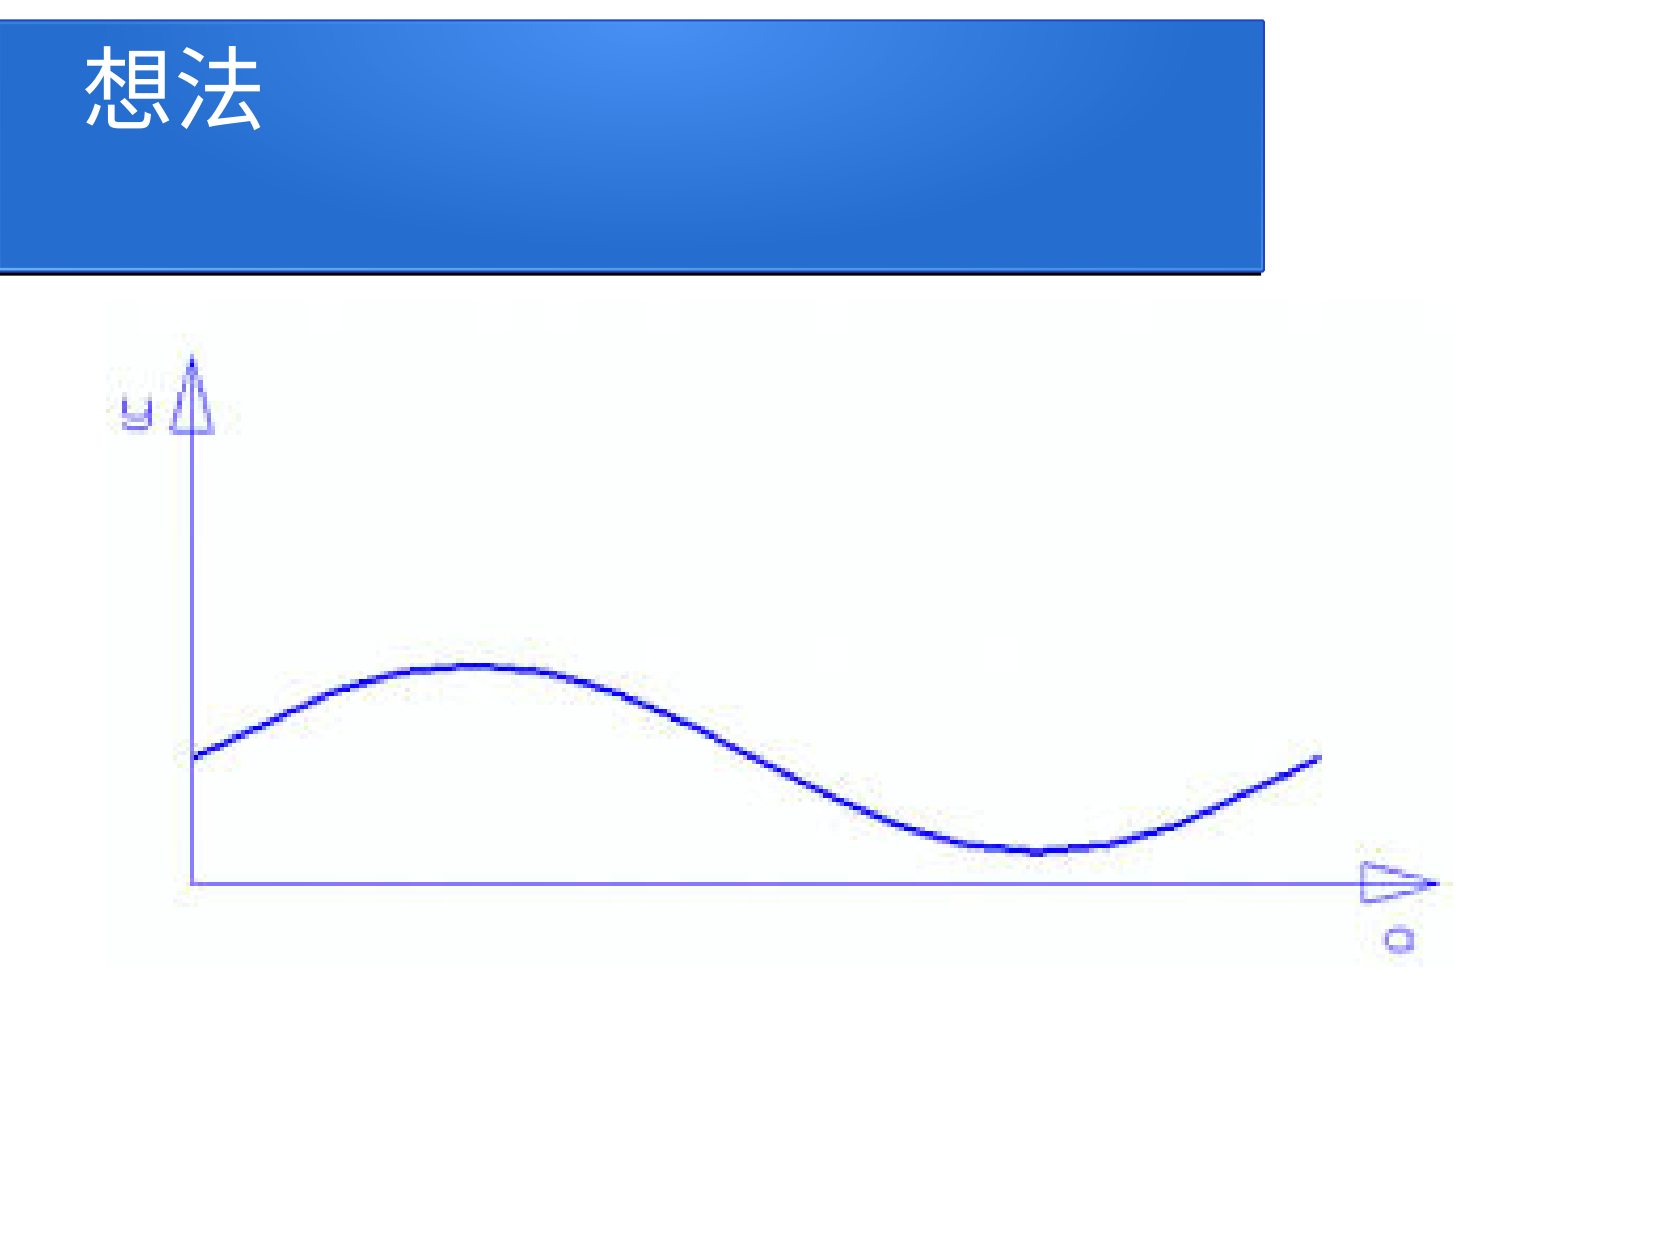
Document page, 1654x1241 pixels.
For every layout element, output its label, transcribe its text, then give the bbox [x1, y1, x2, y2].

picture [106, 300, 1453, 967]
title 想法 [82, 47, 1235, 252]
